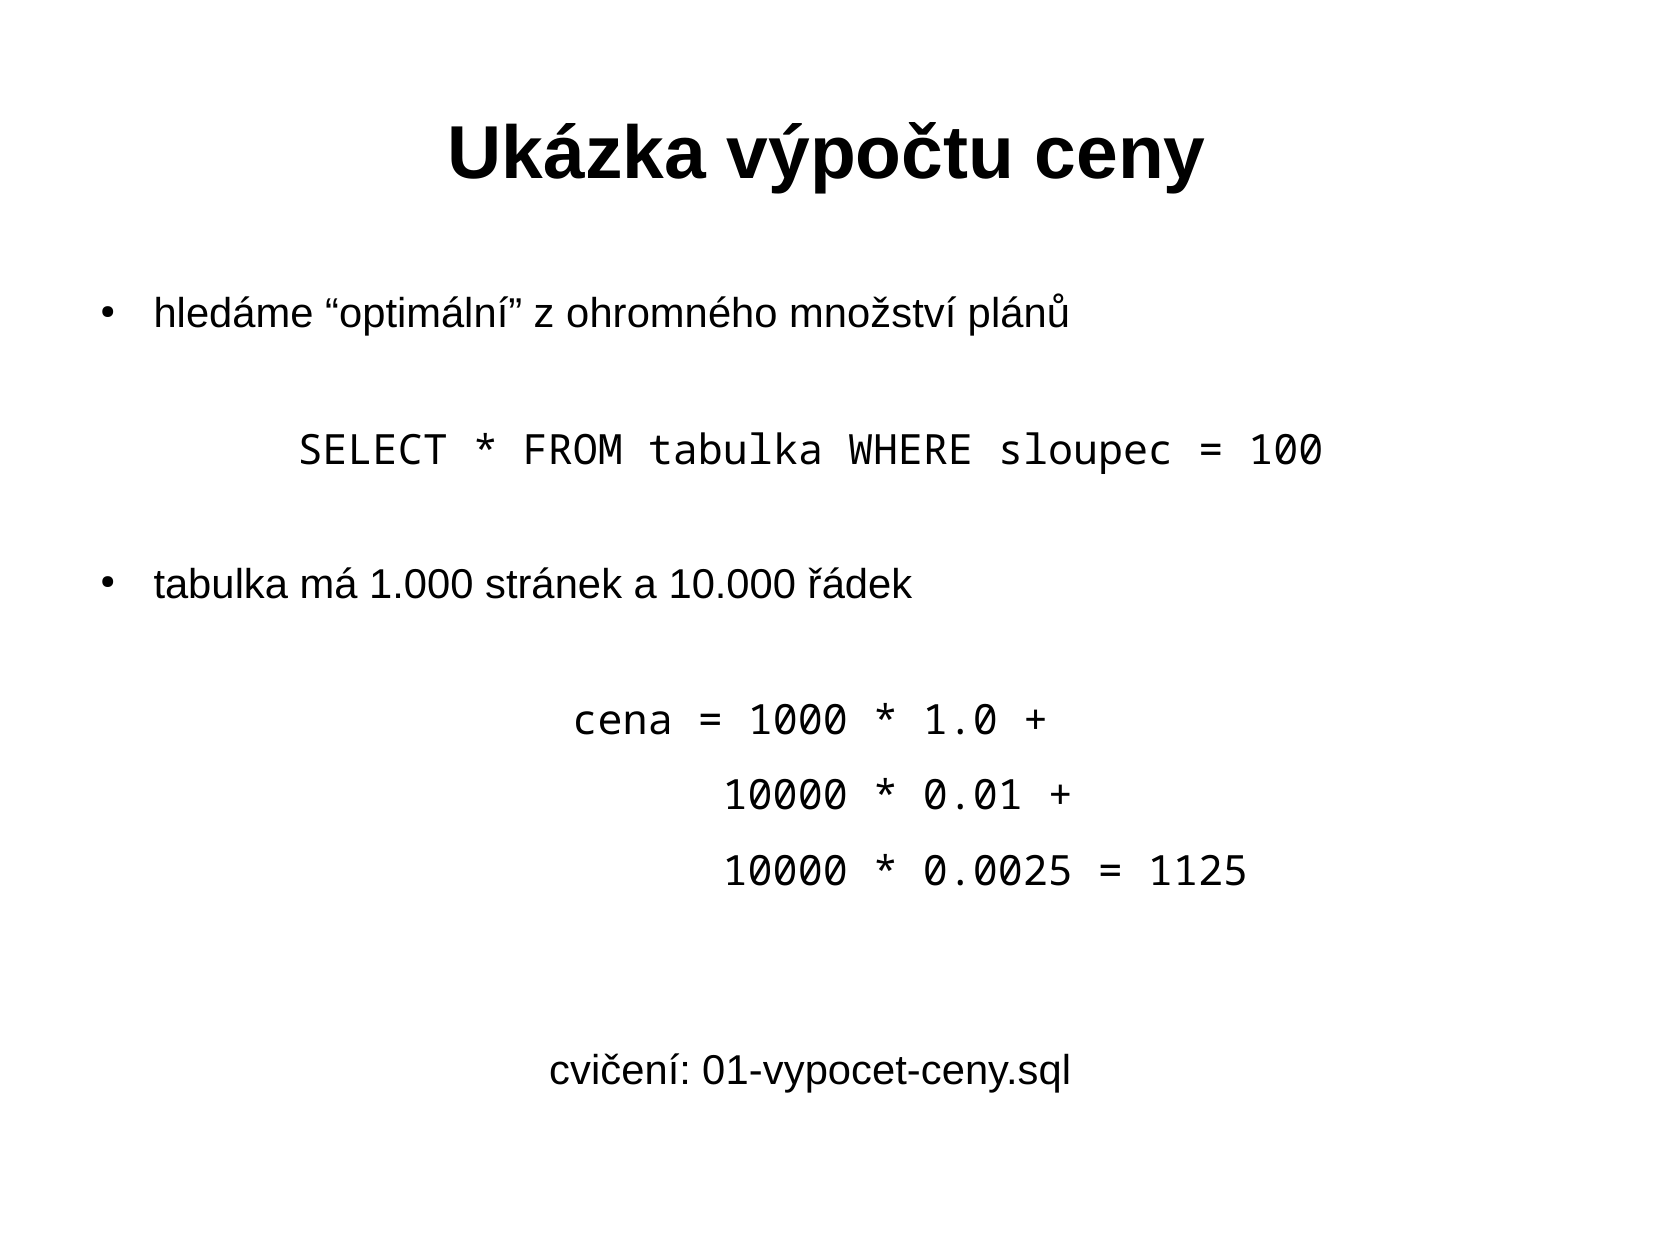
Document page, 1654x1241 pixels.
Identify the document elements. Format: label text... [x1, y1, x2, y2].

list hledáme “optimální” z ohromného množství plánů SELECT * FROM tabulka WHERE sloupec = 100 tabulka má 1.000 stránek a 10.000 řádek cena = 1000 * 1.0 + 10000 * 0.01 + 10000 * 0.0025 = 1125 cvičení: 01-vypocet-ceny.sql [82, 290, 1538, 1171]
title Ukázka výpočtu ceny [82, 49, 1571, 257]
